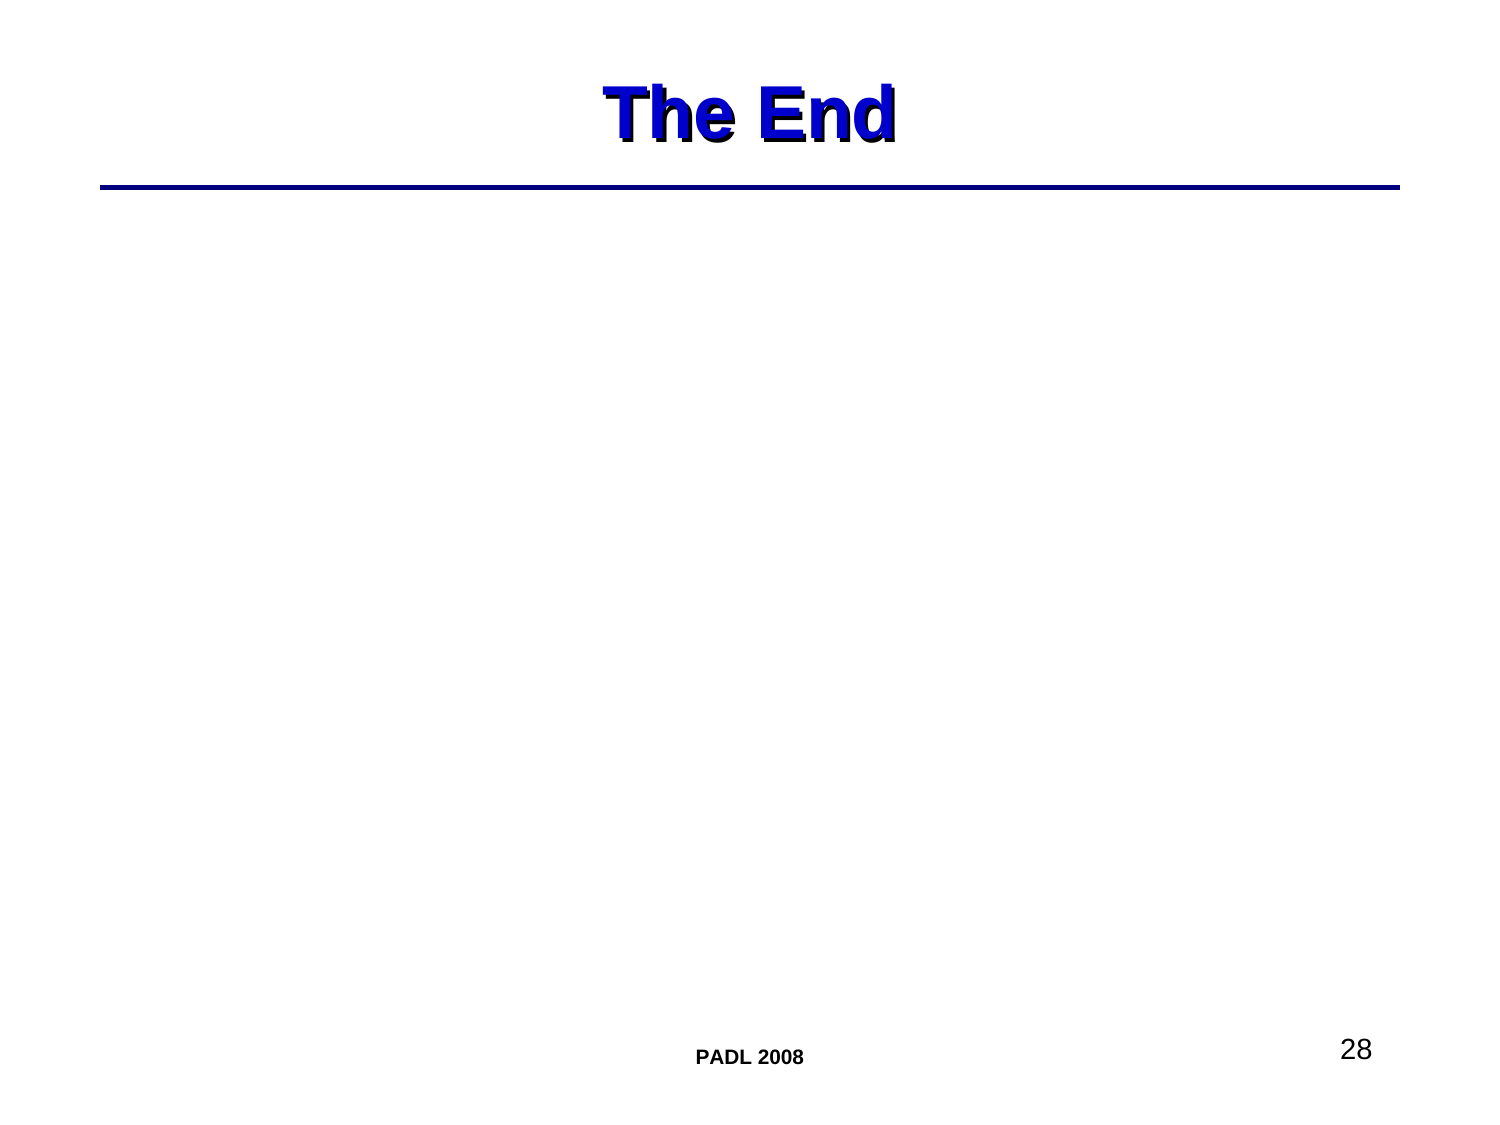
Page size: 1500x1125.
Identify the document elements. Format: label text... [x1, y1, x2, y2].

title The End [99, 63, 1401, 163]
